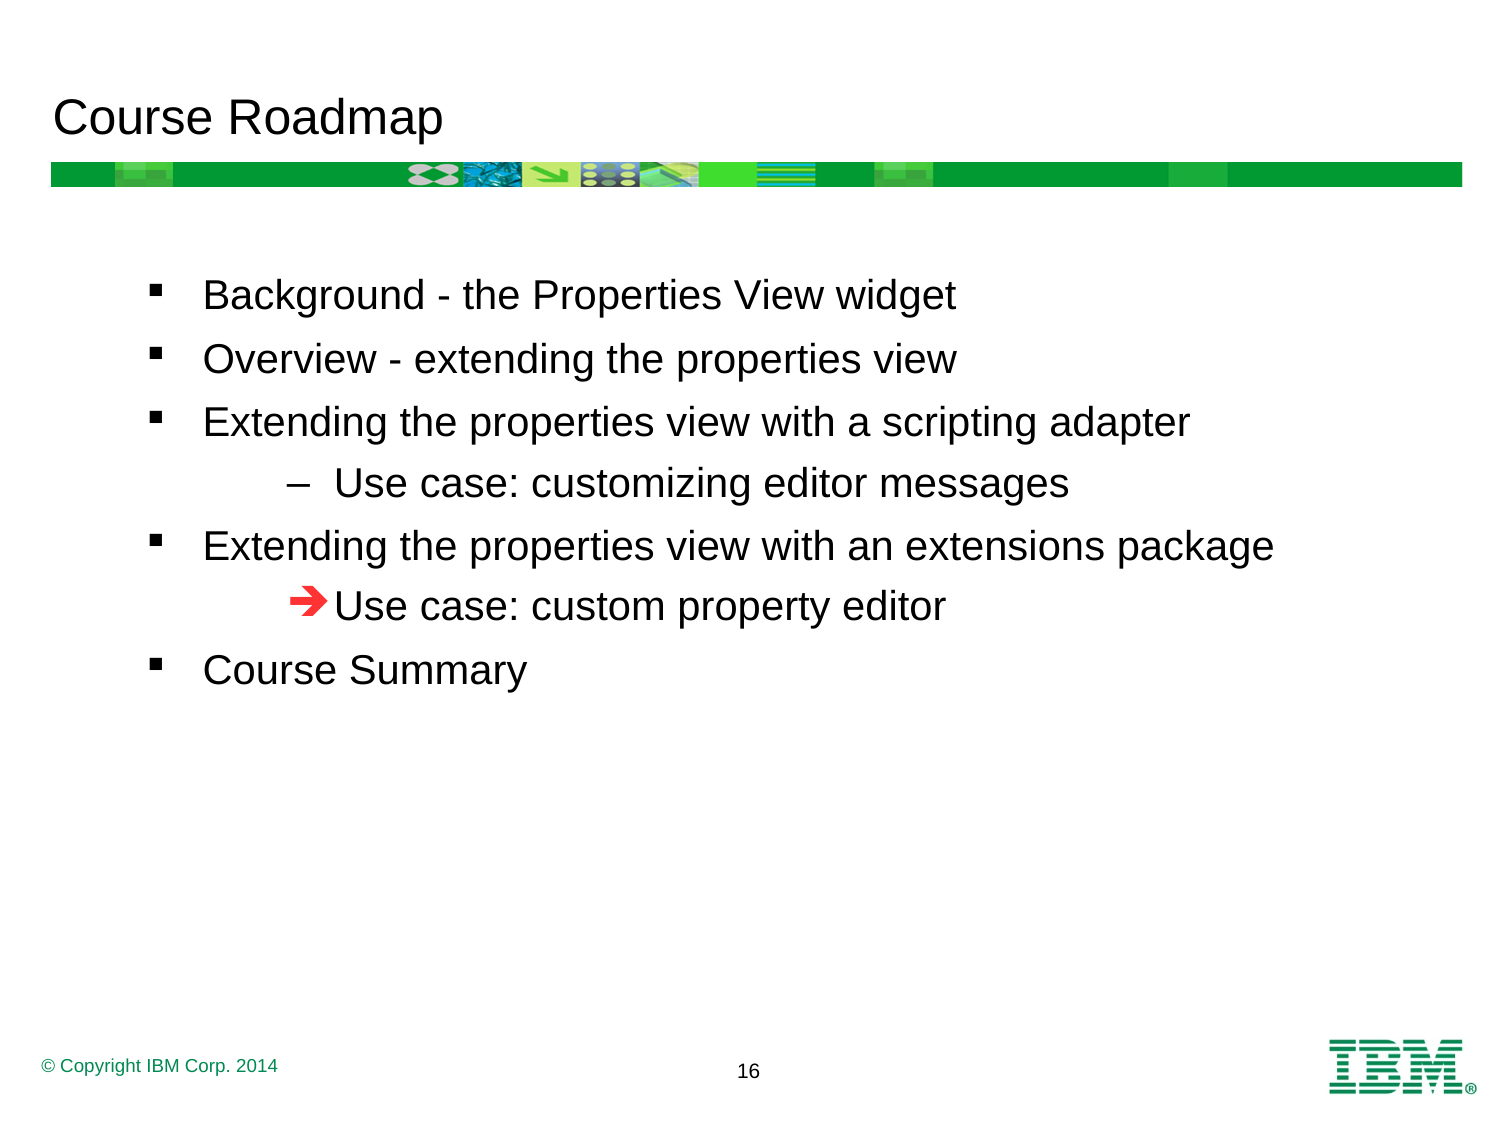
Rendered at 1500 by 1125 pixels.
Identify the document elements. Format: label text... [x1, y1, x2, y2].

title Course Roadmap [37, 45, 1388, 188]
picture [1327, 1037, 1479, 1096]
picture [50, 161, 1463, 189]
list Background - the Properties View widget Overview - extending the properties view Extending the properties view with a scripting adapter Use case: customizing editor messages Extending the properties view with an extensions package Use case: custom property editor Course Summary [75, 262, 1426, 1006]
